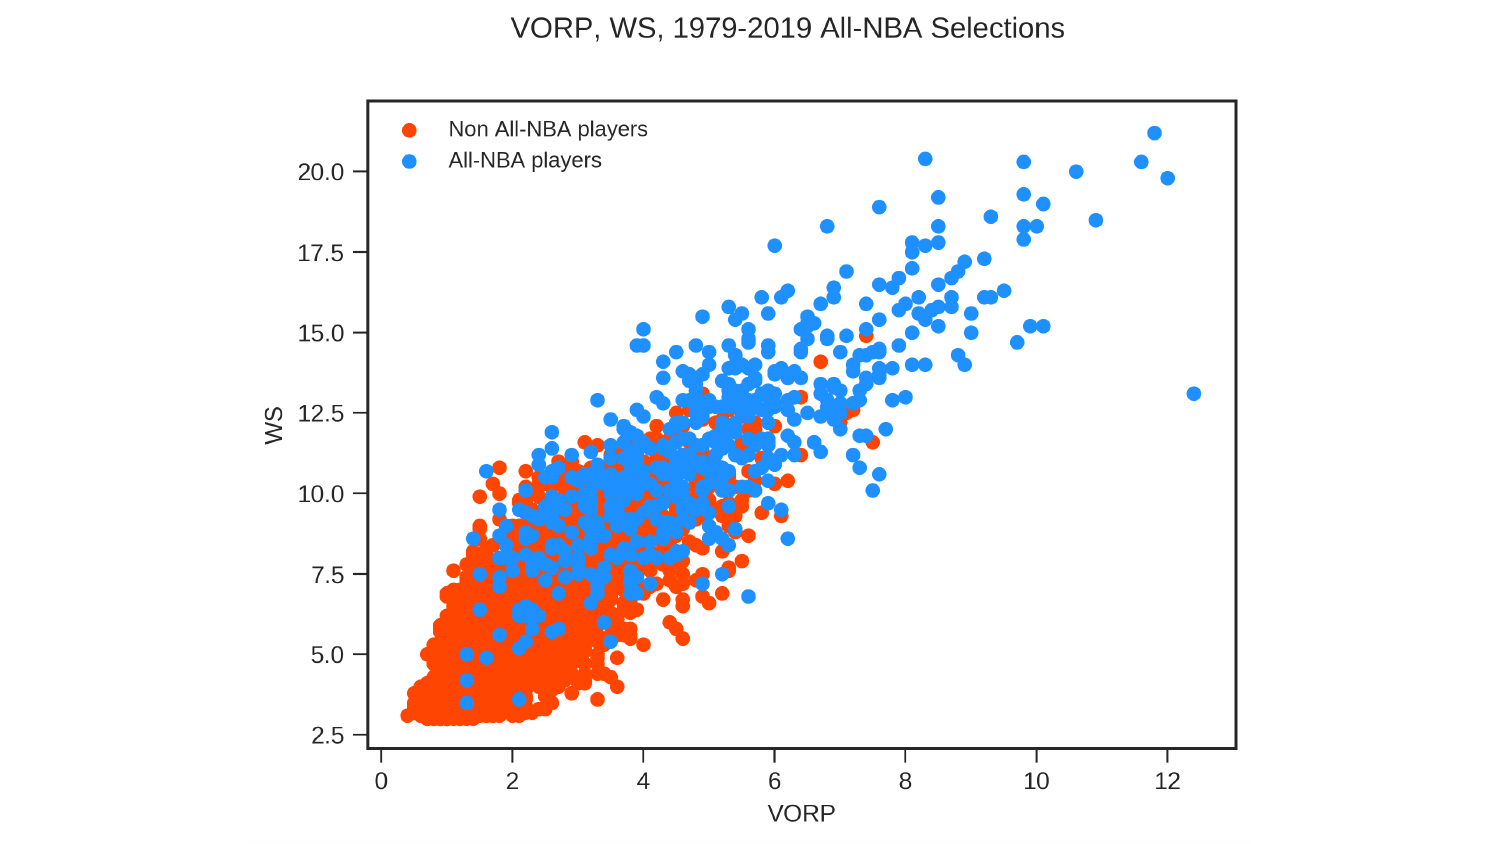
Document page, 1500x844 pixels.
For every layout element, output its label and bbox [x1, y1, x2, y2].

picture [247, 0, 1253, 844]
